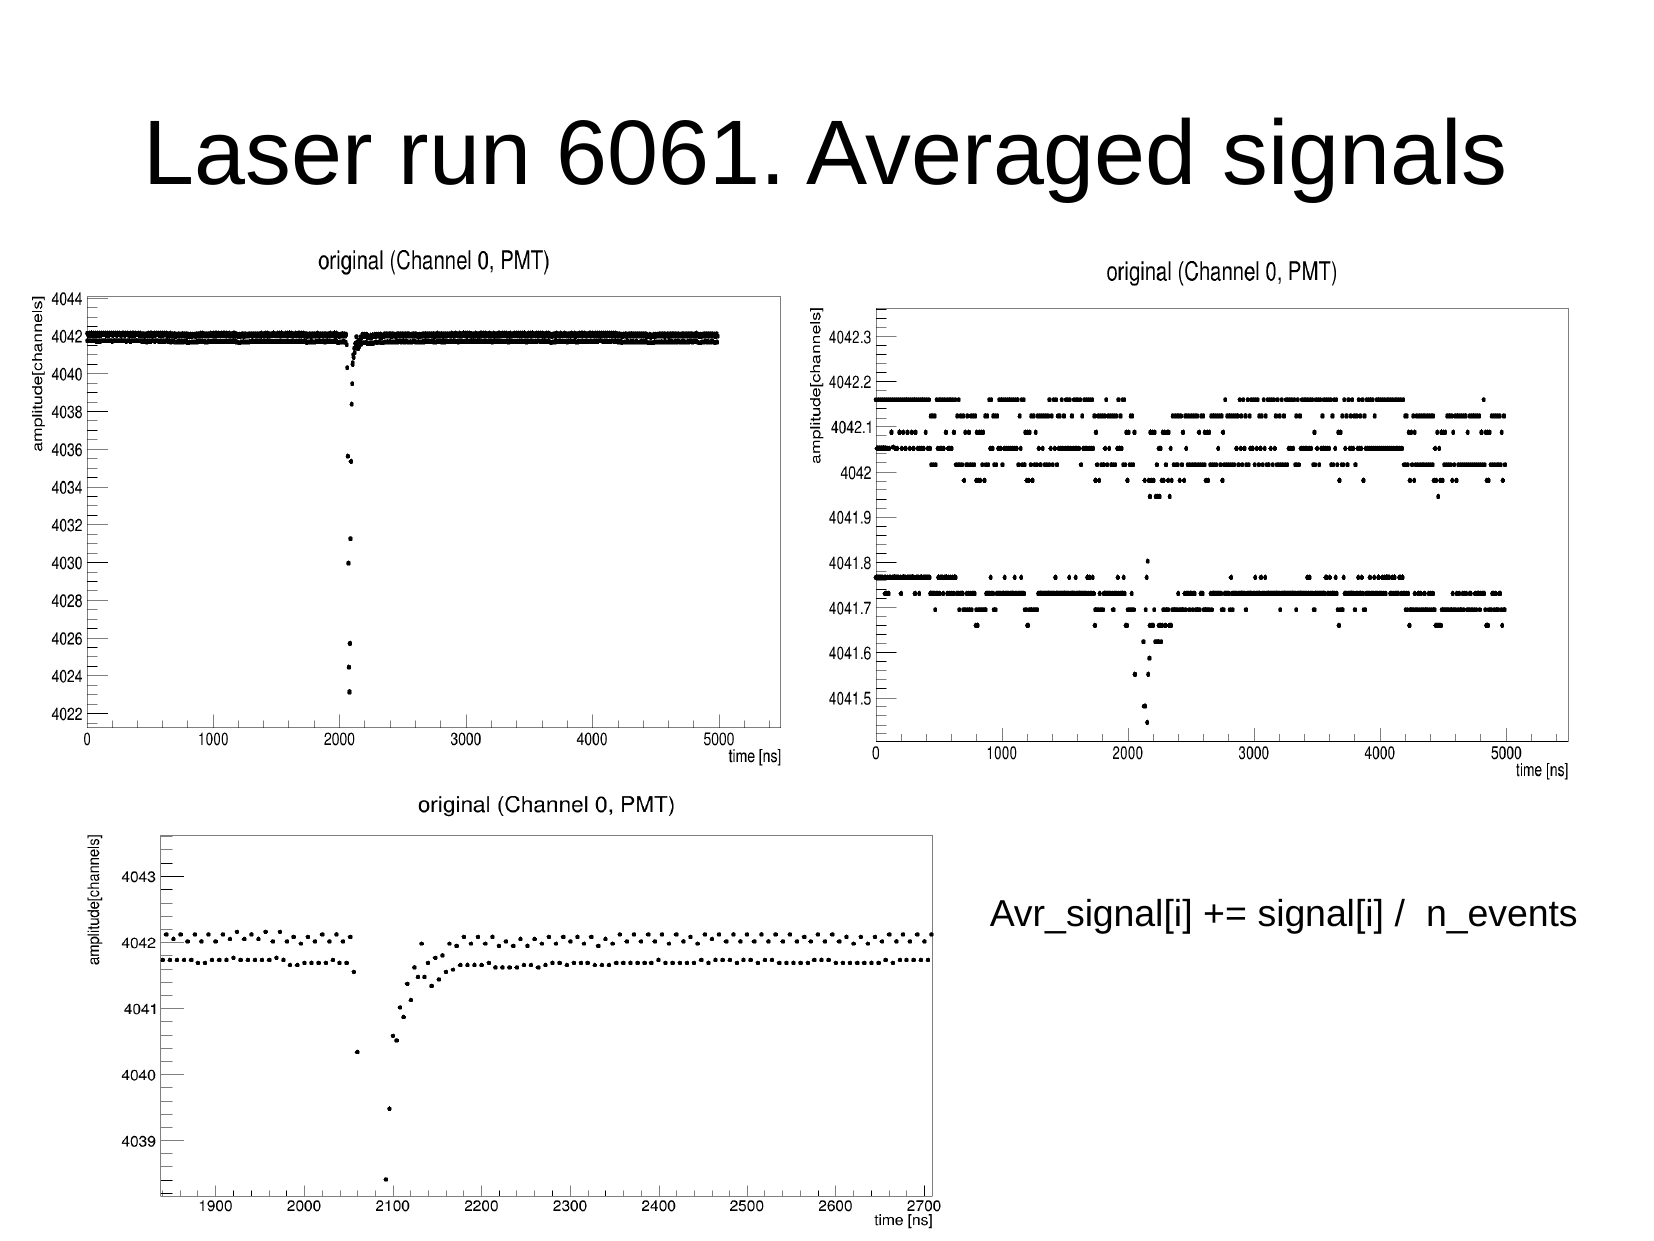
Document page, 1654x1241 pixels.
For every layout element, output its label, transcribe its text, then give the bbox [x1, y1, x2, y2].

picture [0, 243, 1654, 1241]
title Laser run 6061. Averaged signals [82, 49, 1571, 254]
text_box Avr_signal[i] += signal[i] / n_events [975, 885, 1621, 961]
